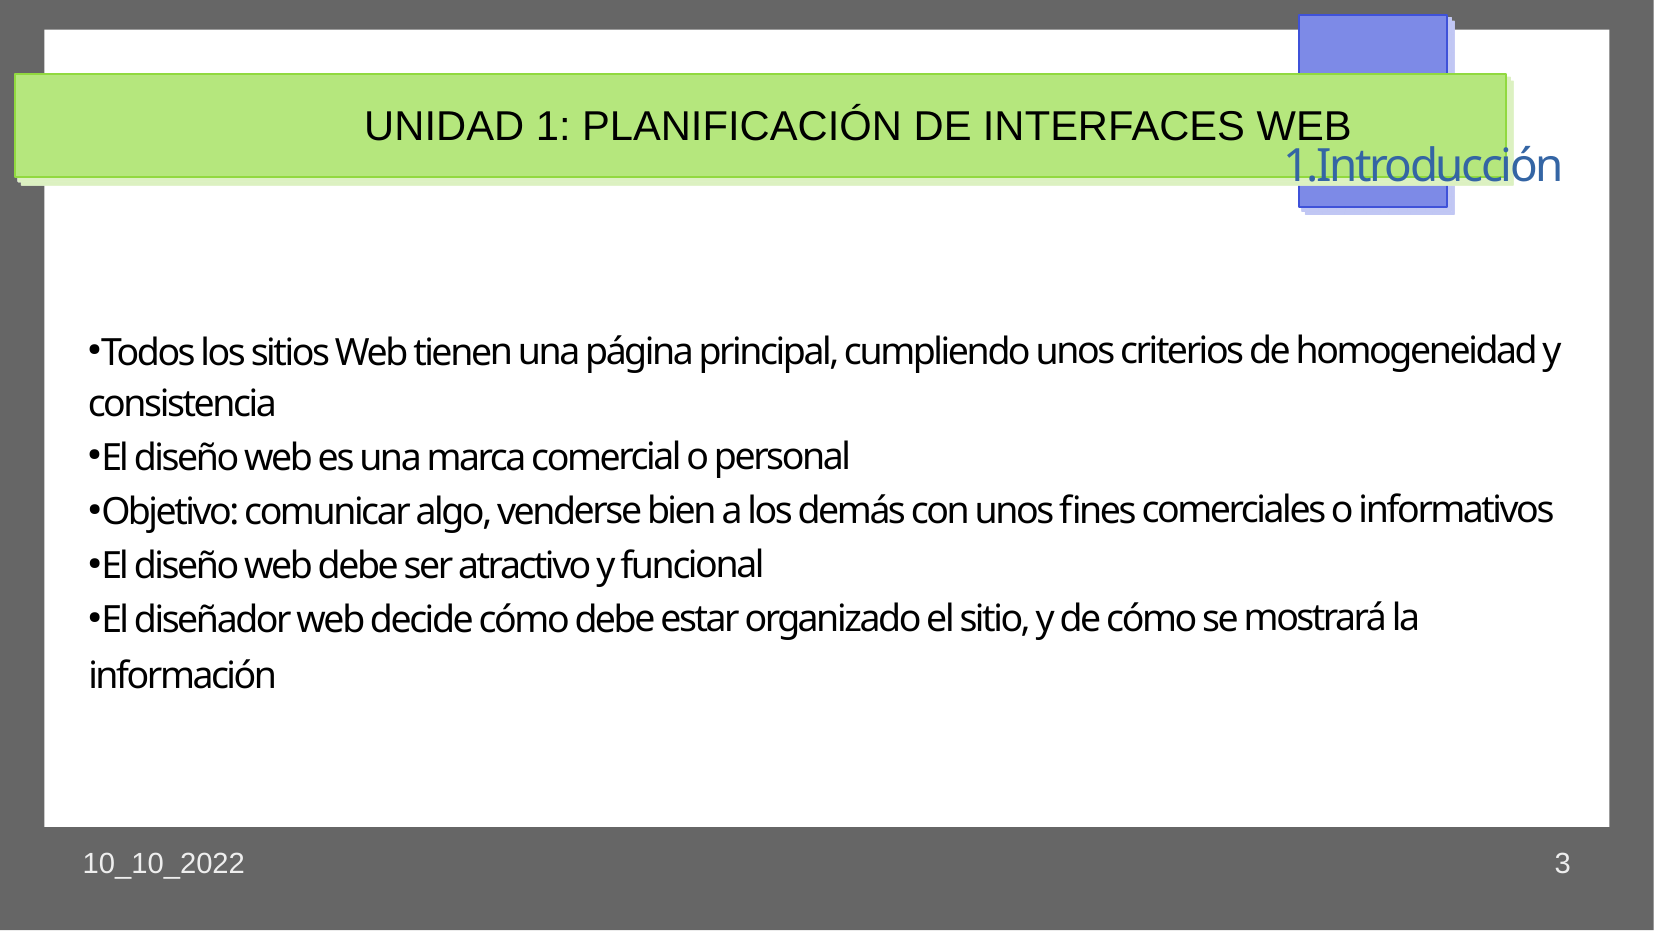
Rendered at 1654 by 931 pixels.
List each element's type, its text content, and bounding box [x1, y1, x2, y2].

title UNIDAD 1: PLANIFICACIÓN DE INTERFACES WEB [29, 73, 1447, 178]
subtitle 1.Introducción Todos los sitios Web tienen una página principal, cumpliendo unos criterios de homogeneidad y consistencia El diseño web es una marca comercial o personal Objetivo: comunicar algo, venderse bien a los demás con unos fines comerciales o informativos El diseño web debe ser atractivo y funcional El diseñador web decide cómo debe estar organizado el sitio, y de cómo se mostrará la información [87, 206, 1565, 807]
